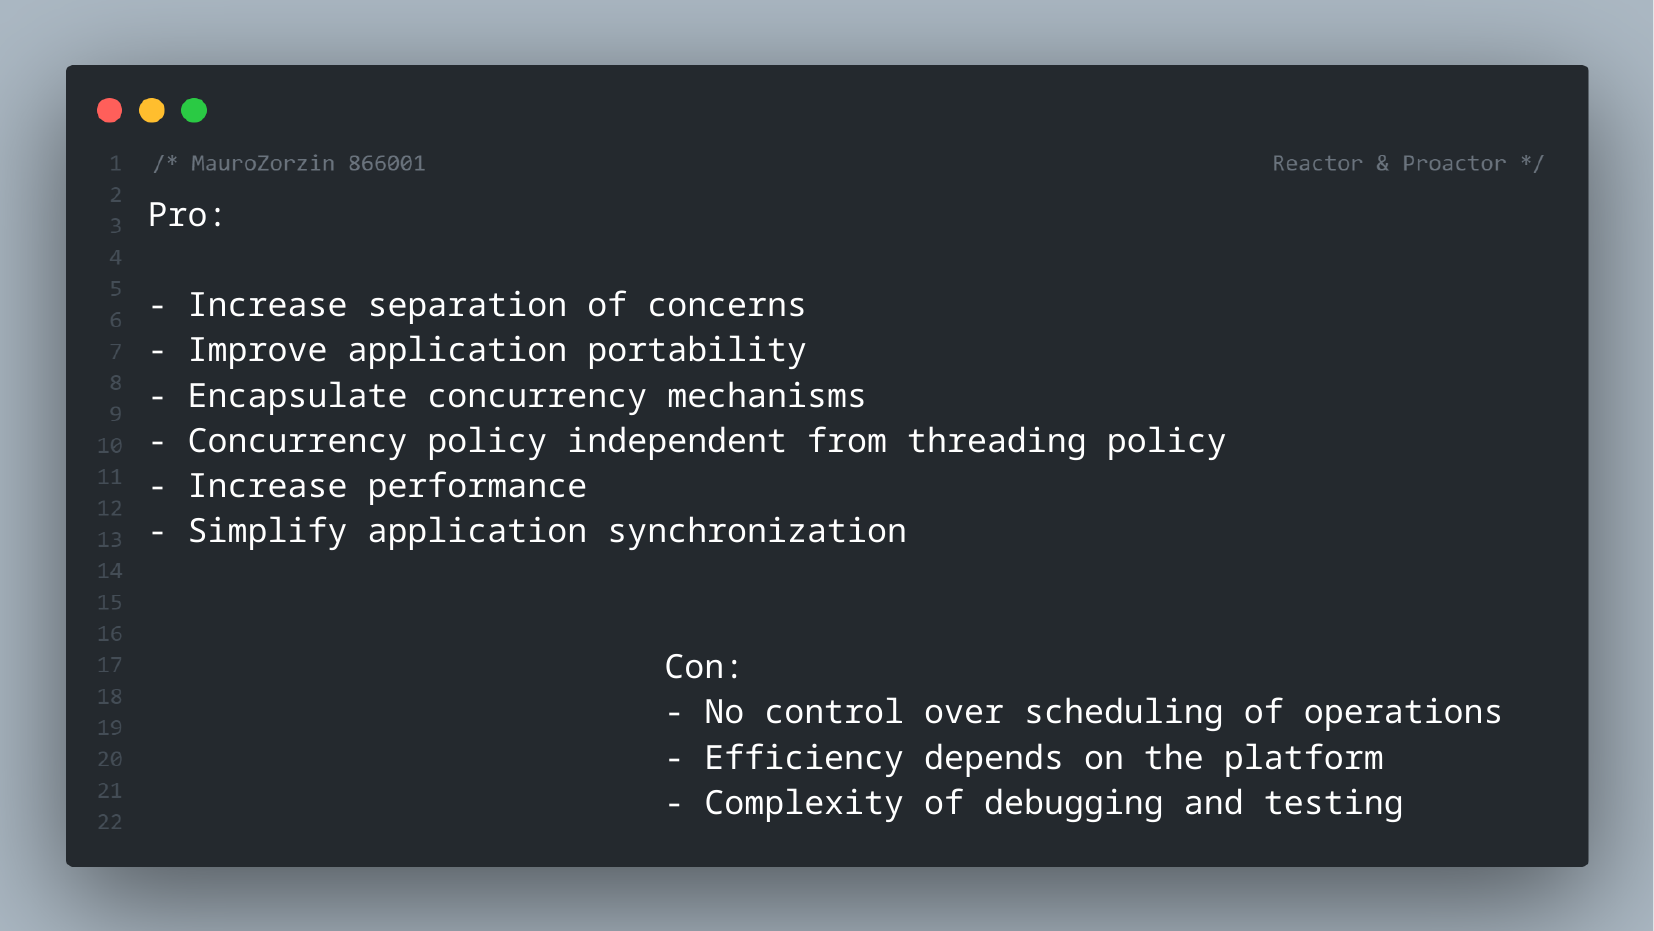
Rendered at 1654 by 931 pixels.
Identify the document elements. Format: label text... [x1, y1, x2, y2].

picture [0, 0, 1654, 931]
subtitle Pro: - Increase separation of concerns - Improve application portability - Encapsulate concurrency mechanisms - Concurrency policy independent from threading policy - Increase performance - Simplify application synchronization Con: - No control over scheduling of operations - Efficiency depends on the platform - Complexity of debugging and testing [147, 190, 1536, 931]
